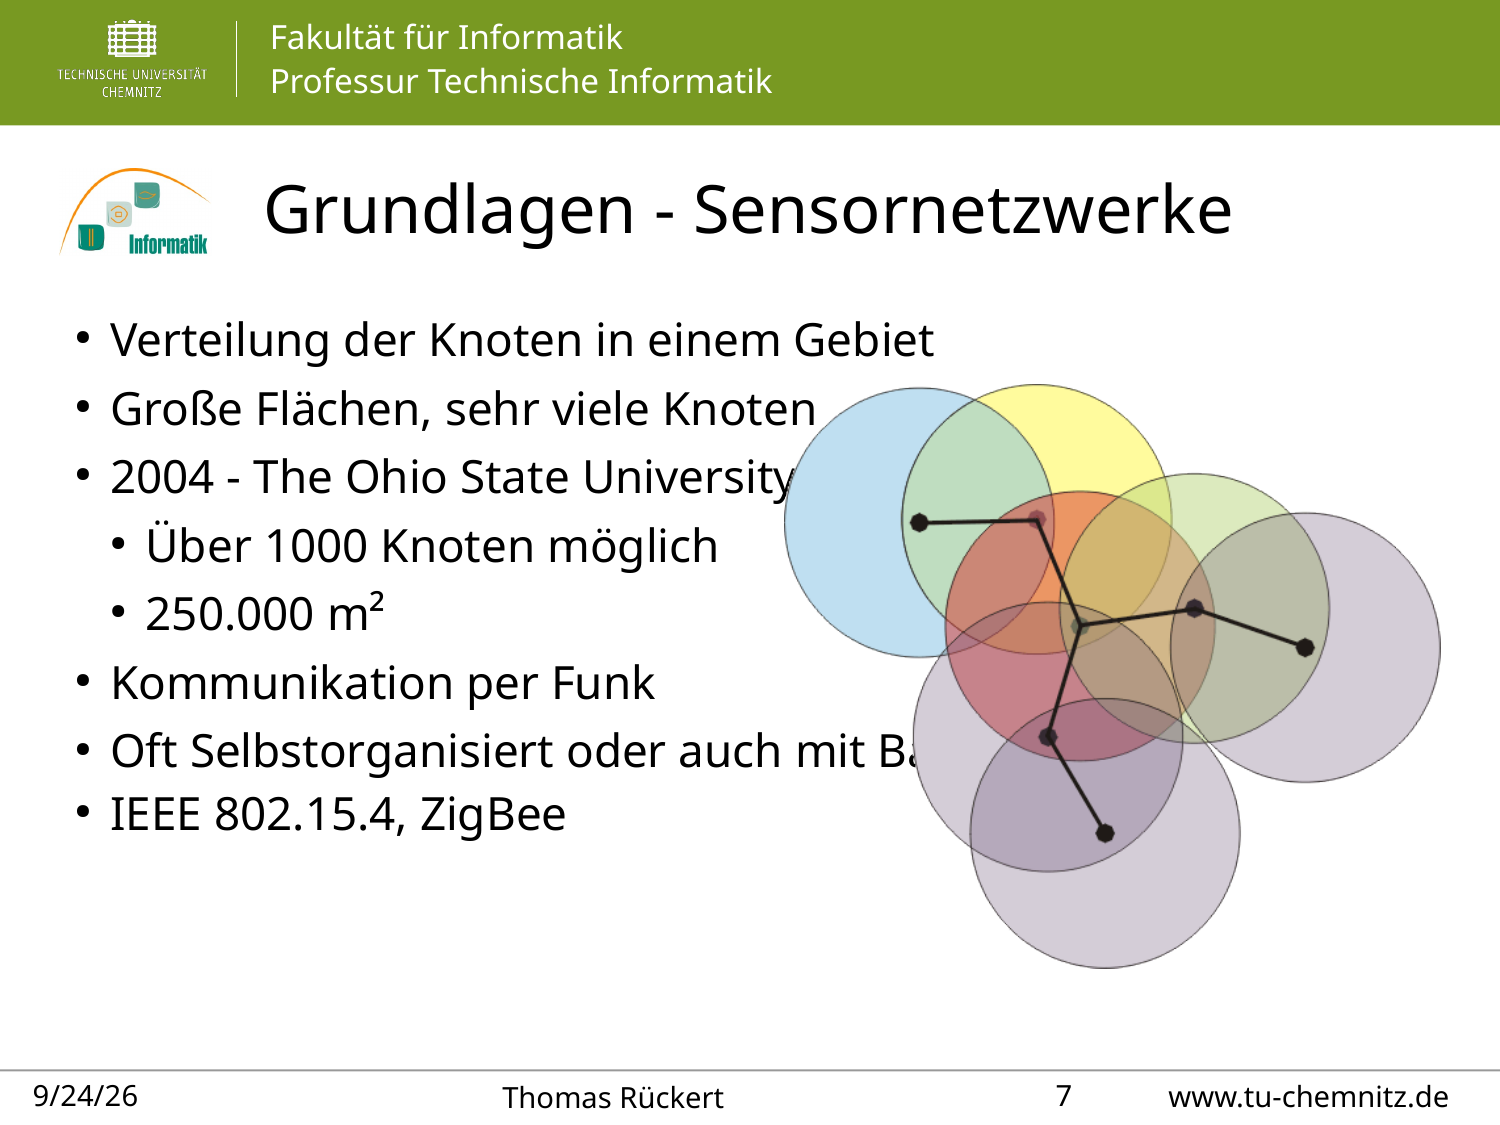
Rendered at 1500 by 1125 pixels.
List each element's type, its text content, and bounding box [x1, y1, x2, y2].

slide_number 4/9/15 [17, 1069, 356, 1125]
picture [25, 0, 239, 130]
list [248, 800, 260, 827]
slide_number <number> [750, 1069, 1088, 1125]
picture [784, 384, 1441, 969]
footer Thomas Rückert [360, 1069, 750, 1125]
title Grundlagen - Sensornetzwerke [248, 159, 1459, 271]
list [248, 782, 1459, 1035]
text_box Verteilung der Knoten in einem Gebiet Große Flächen, sehr viele Knoten 2004 - The Ohio State University Über 1000 Knoten möglich 250.000 m² Kommunikation per Funk Oft Selbstorganisiert oder auch mit Basis IEEE 802.15.4, ZigBee [60, 299, 1459, 782]
picture [59, 168, 212, 256]
